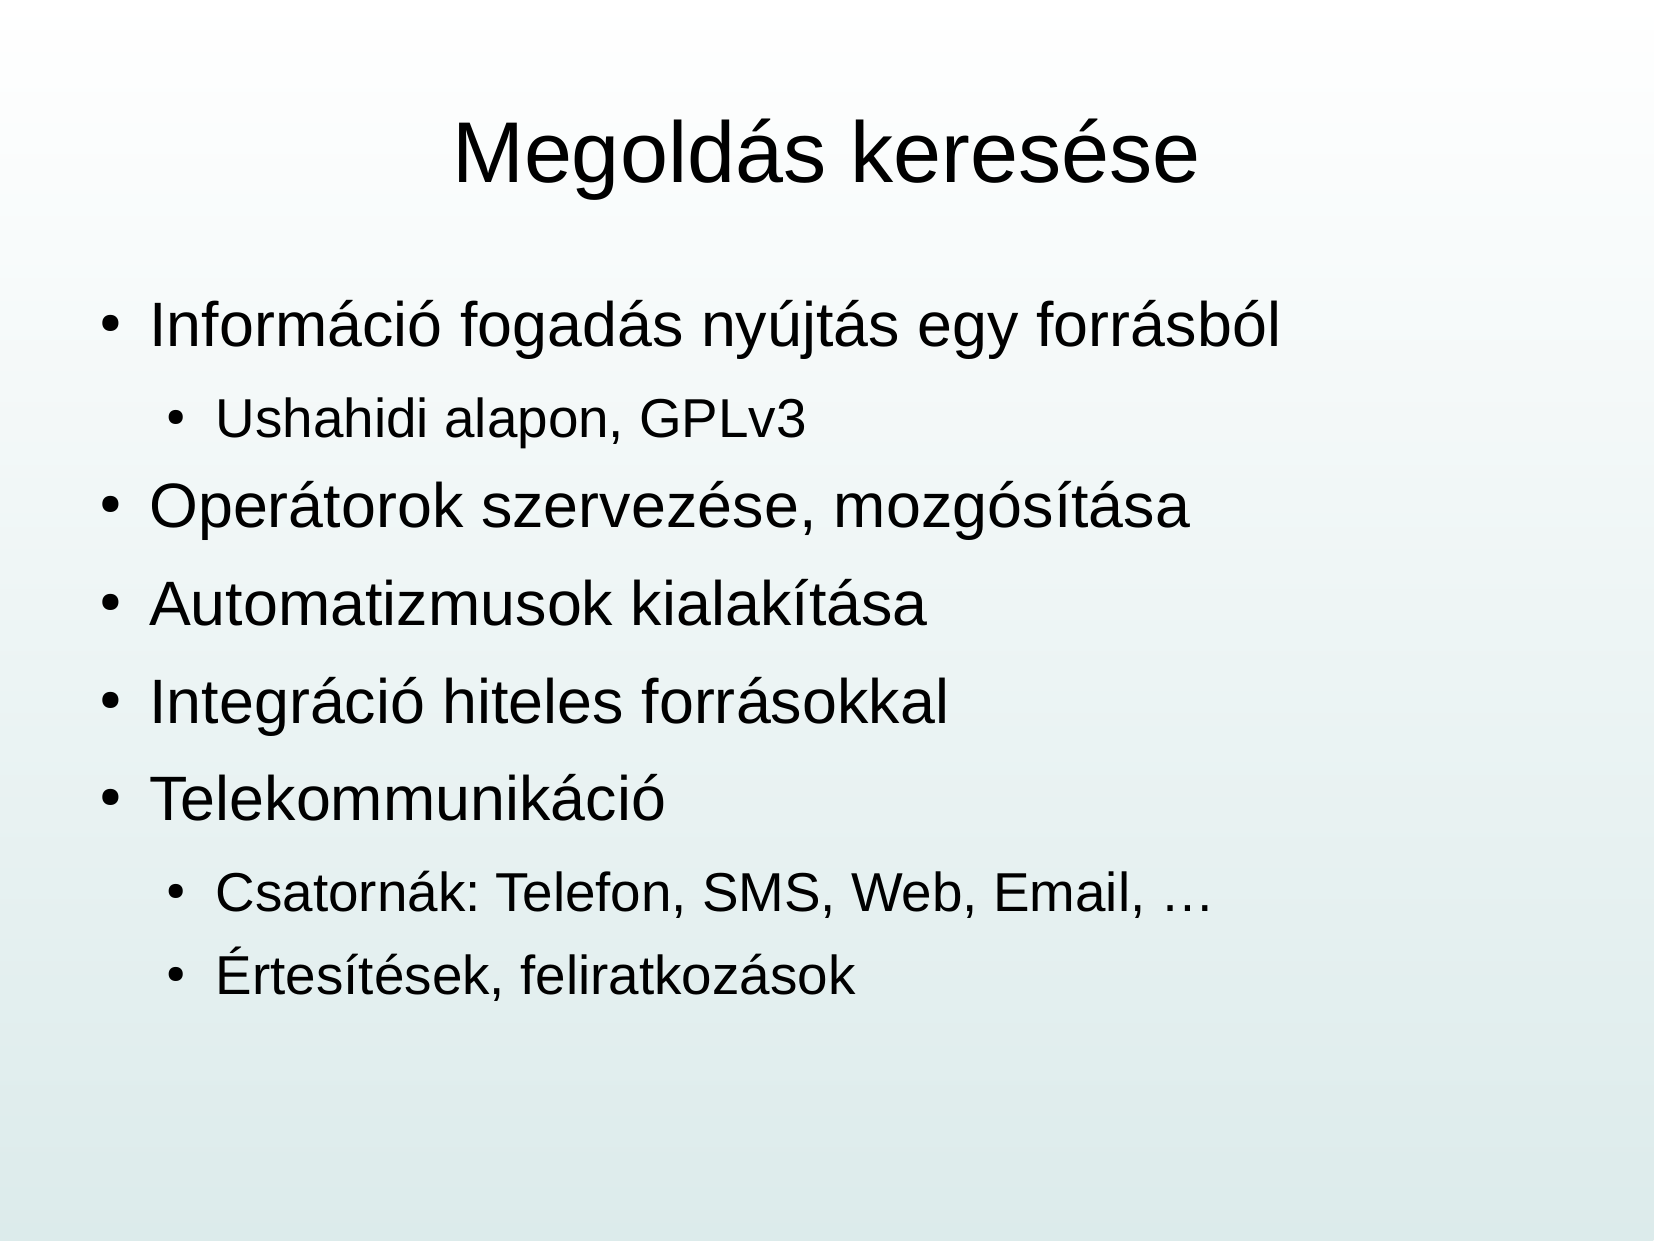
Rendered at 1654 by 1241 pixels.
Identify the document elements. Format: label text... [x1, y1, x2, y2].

list Információ fogadás nyújtás egy forrásból Ushahidi alapon, GPLv3 Operátorok szervezése, mozgósítása Automatizmusok kialakítása Integráció hiteles forrásokkal Telekommunikáció Csatornák: Telefon, SMS, Web, Email, … Értesítések, feliratkozások [82, 290, 1538, 1010]
title Megoldás keresése [82, 49, 1571, 257]
